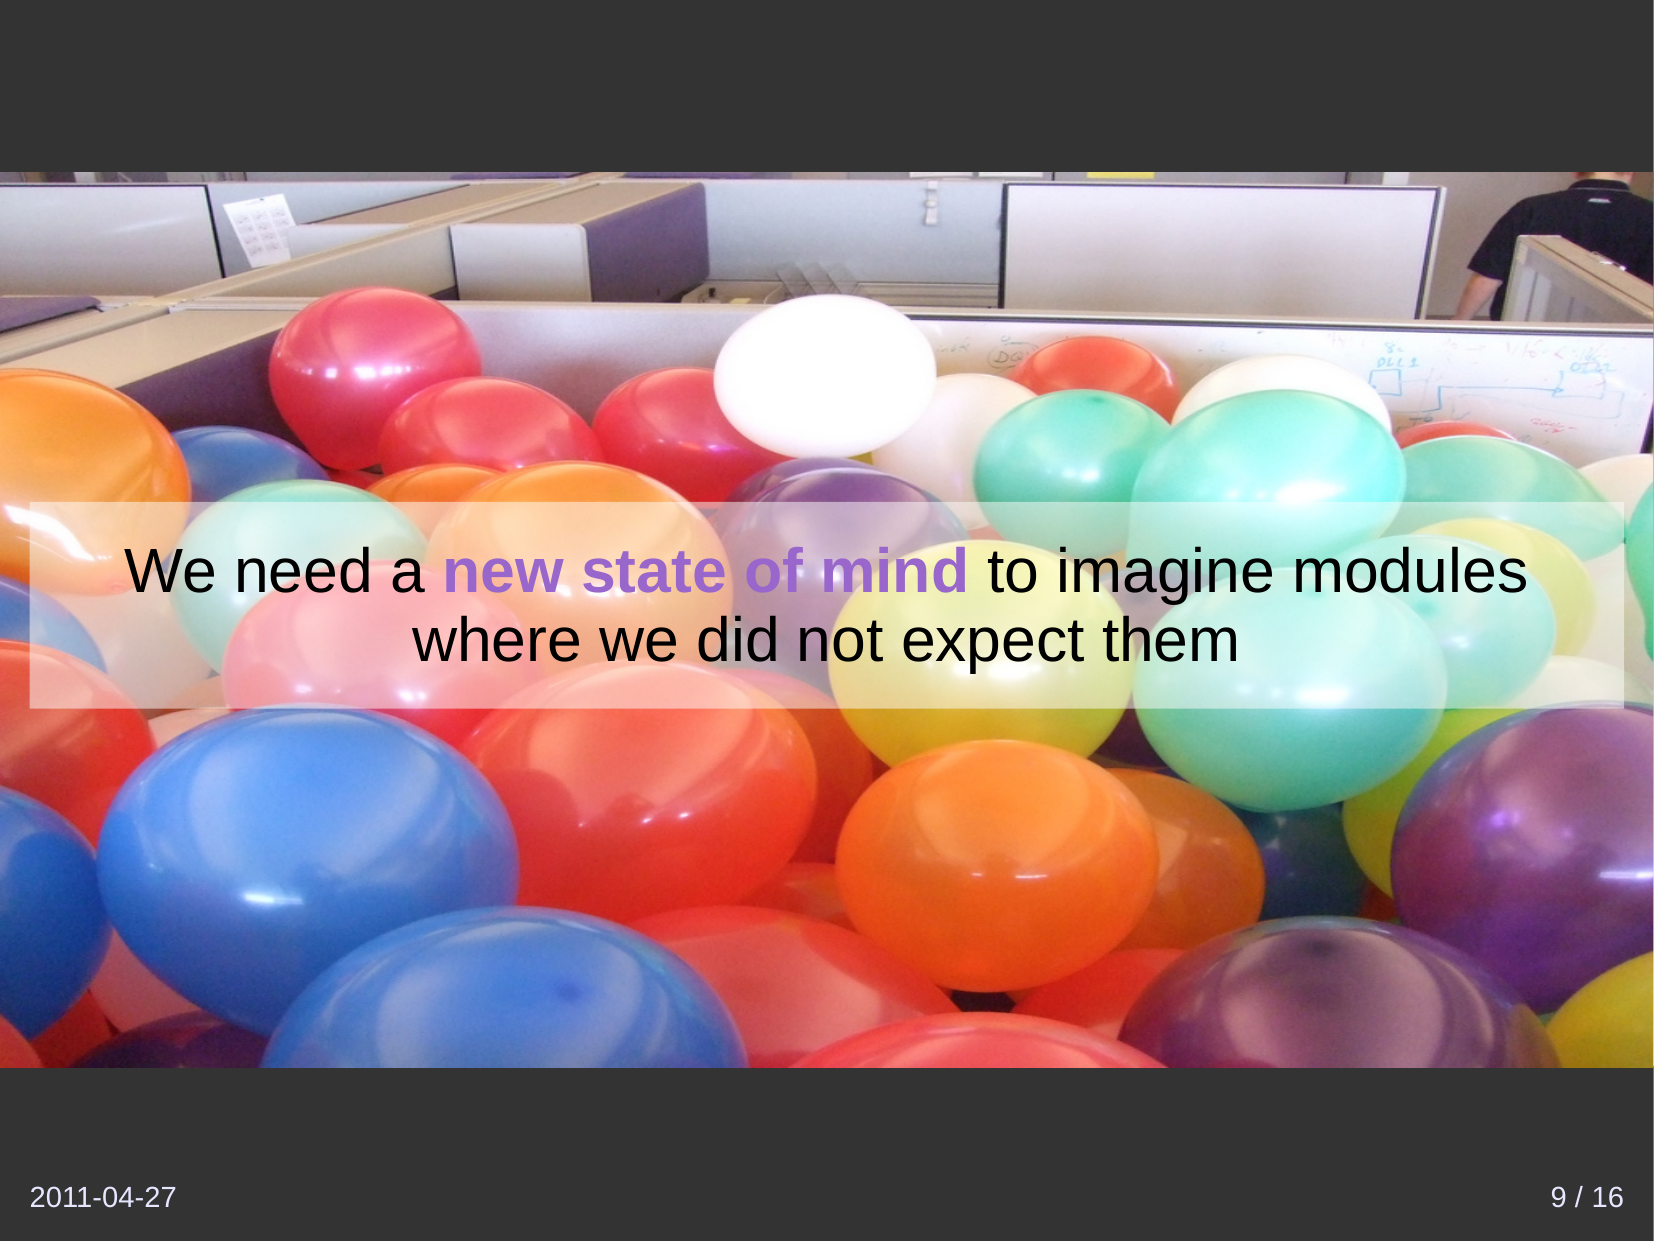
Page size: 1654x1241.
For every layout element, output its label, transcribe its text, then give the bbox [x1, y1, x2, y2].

title We need a new state of mind to imagine modules where we did not expect them [29, 501, 1625, 709]
picture [0, 0, 1654, 1241]
